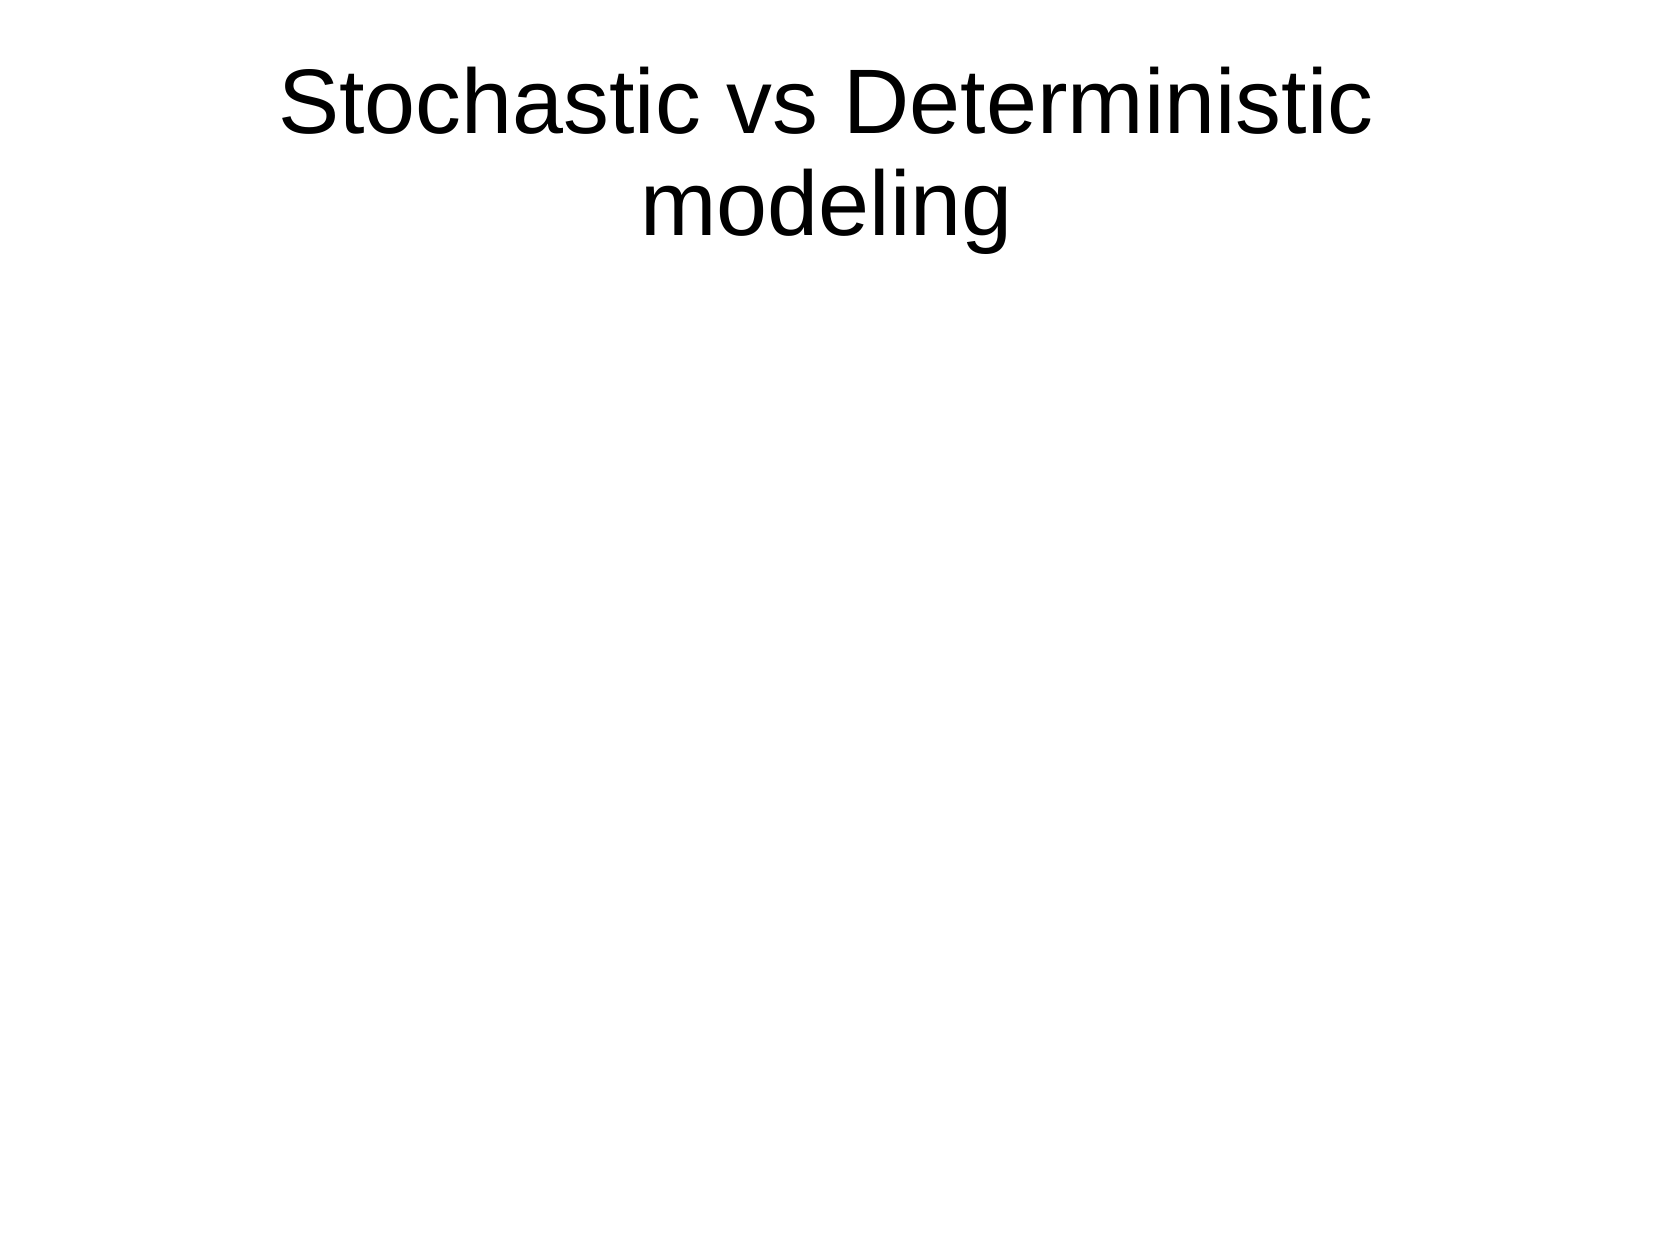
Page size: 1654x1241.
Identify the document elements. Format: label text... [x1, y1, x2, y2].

title Stochastic vs Deterministic modeling [82, 49, 1571, 257]
